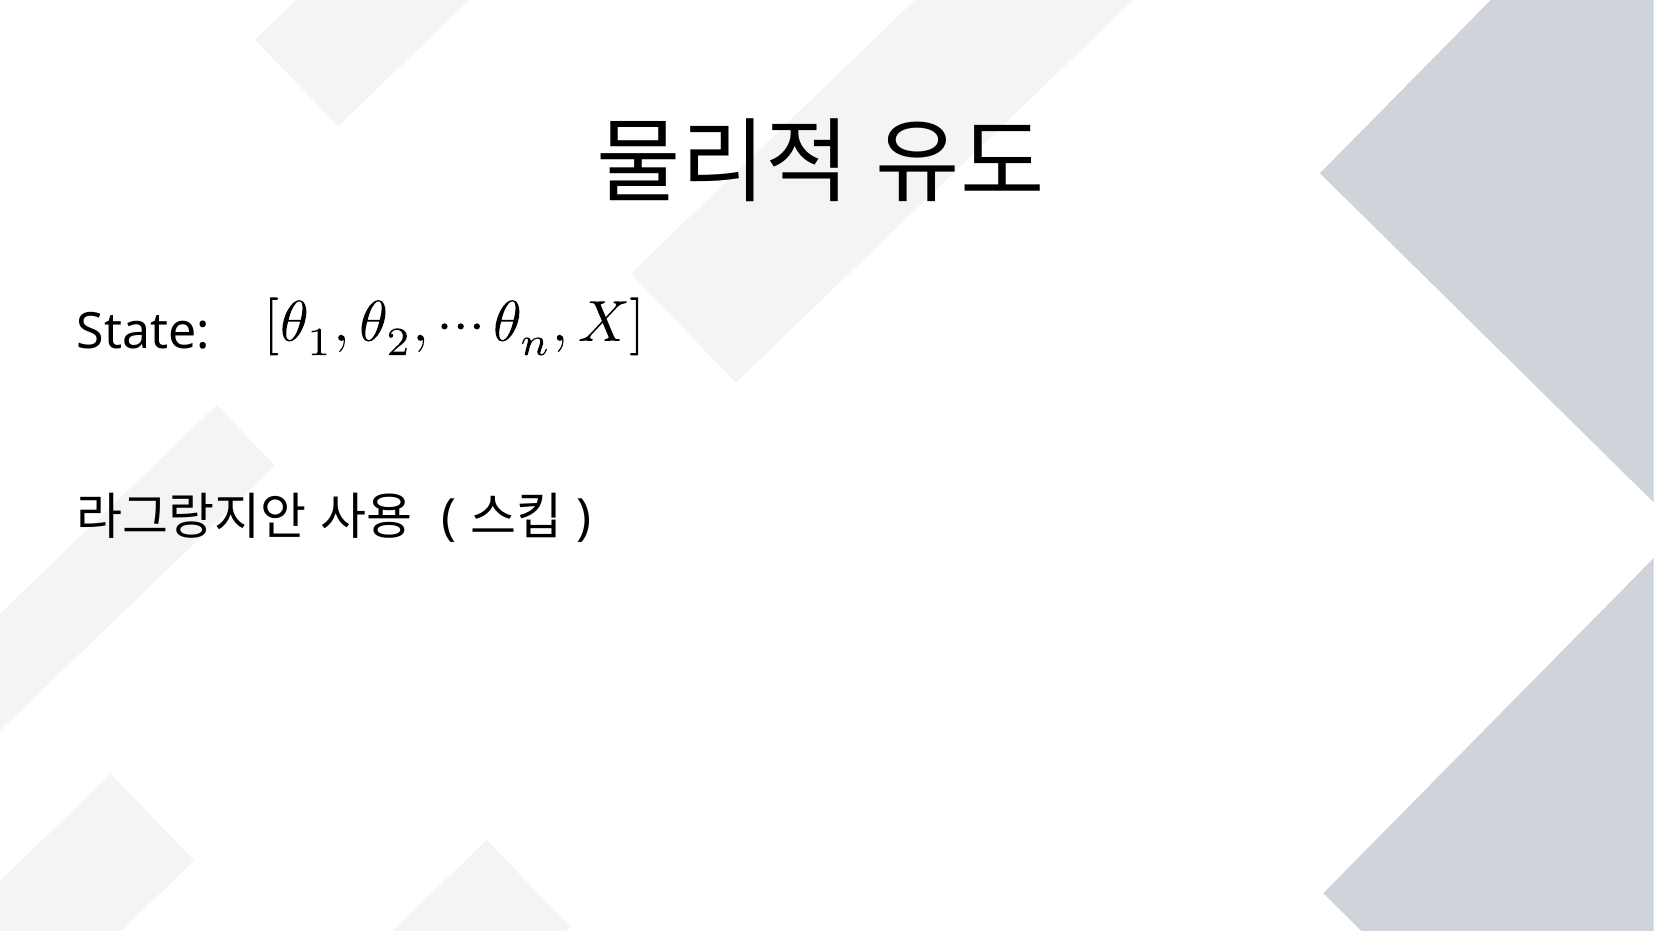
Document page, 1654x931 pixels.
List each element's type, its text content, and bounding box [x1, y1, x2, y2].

title 물리적 유도 [76, 76, 1565, 233]
list State: 라그랑지안 사용 (스킵) [76, 295, 1565, 835]
picture [261, 295, 641, 358]
